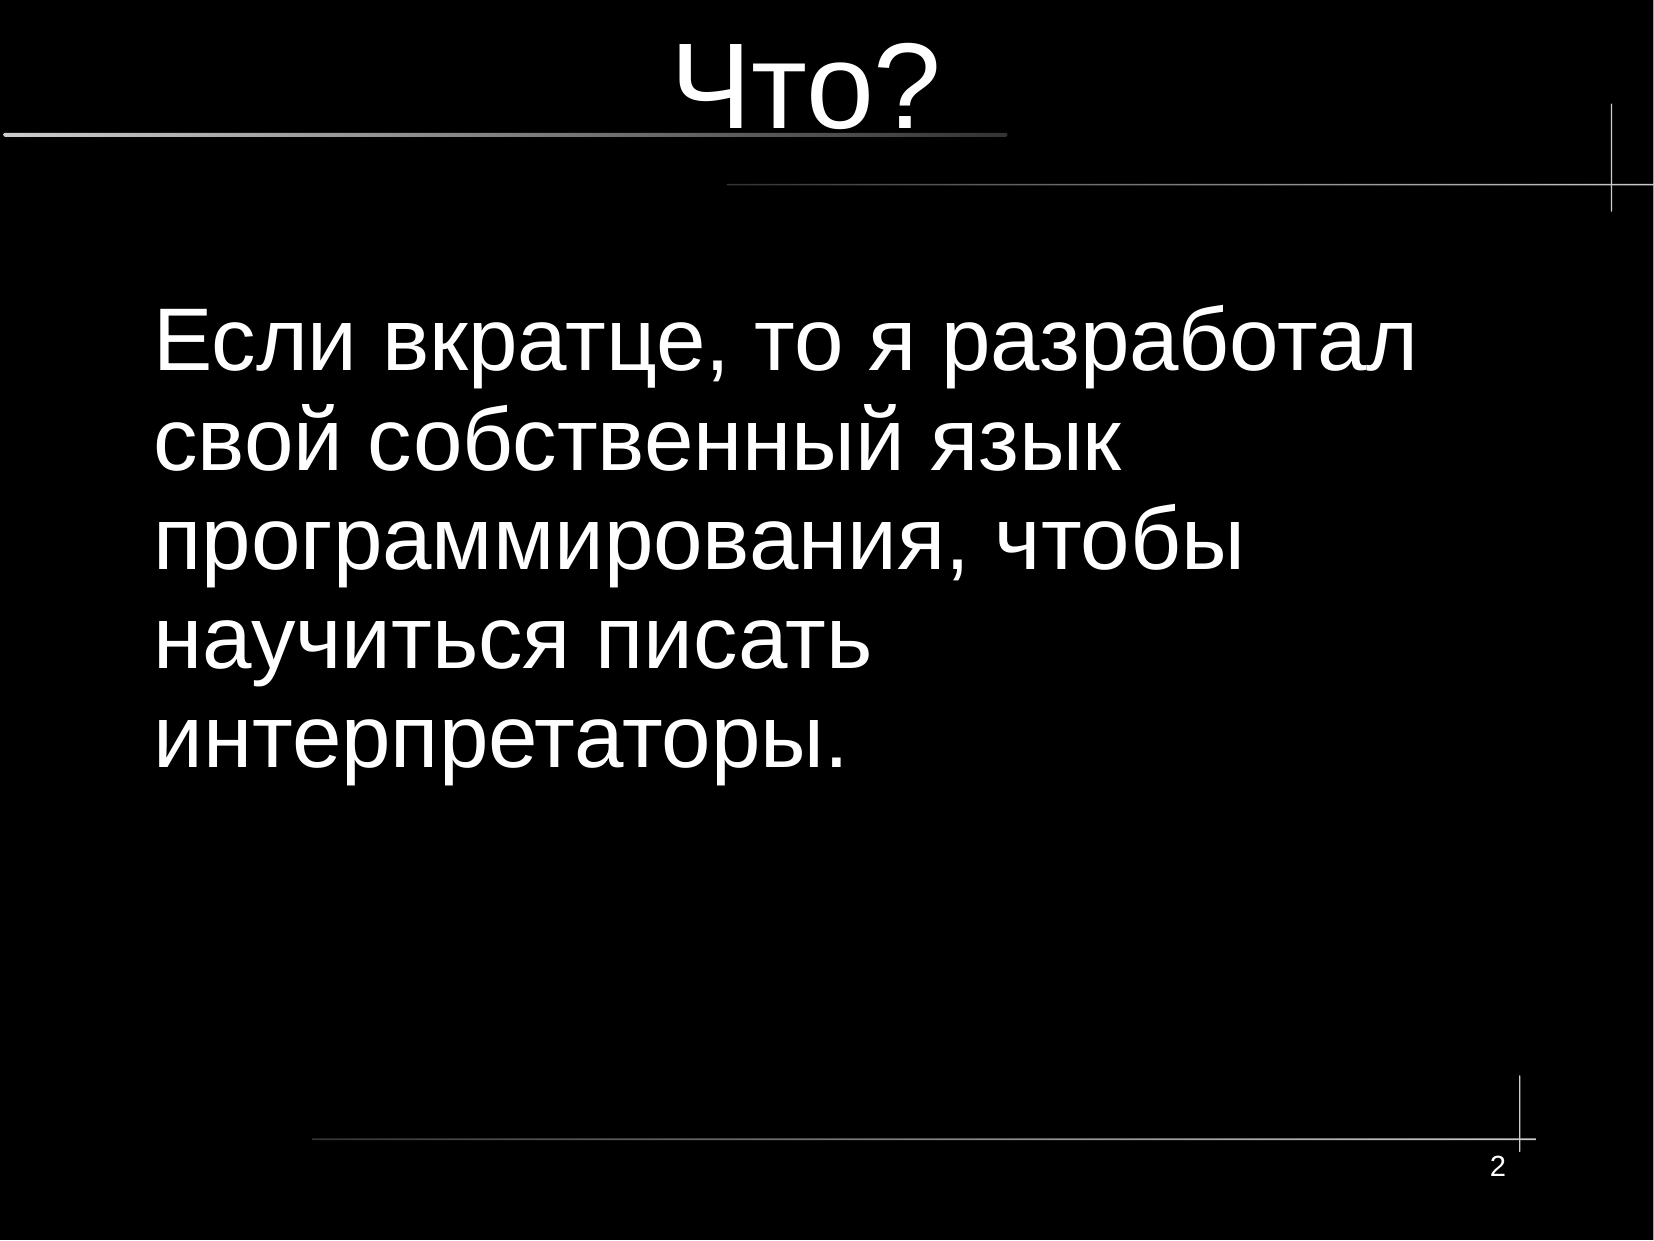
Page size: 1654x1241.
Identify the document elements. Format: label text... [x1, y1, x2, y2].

list Если вкратце, то я разработал свой собственный язык программирования, чтобы научиться писать интерпретаторы. [82, 290, 1571, 1010]
title Что? [23, 0, 1589, 178]
